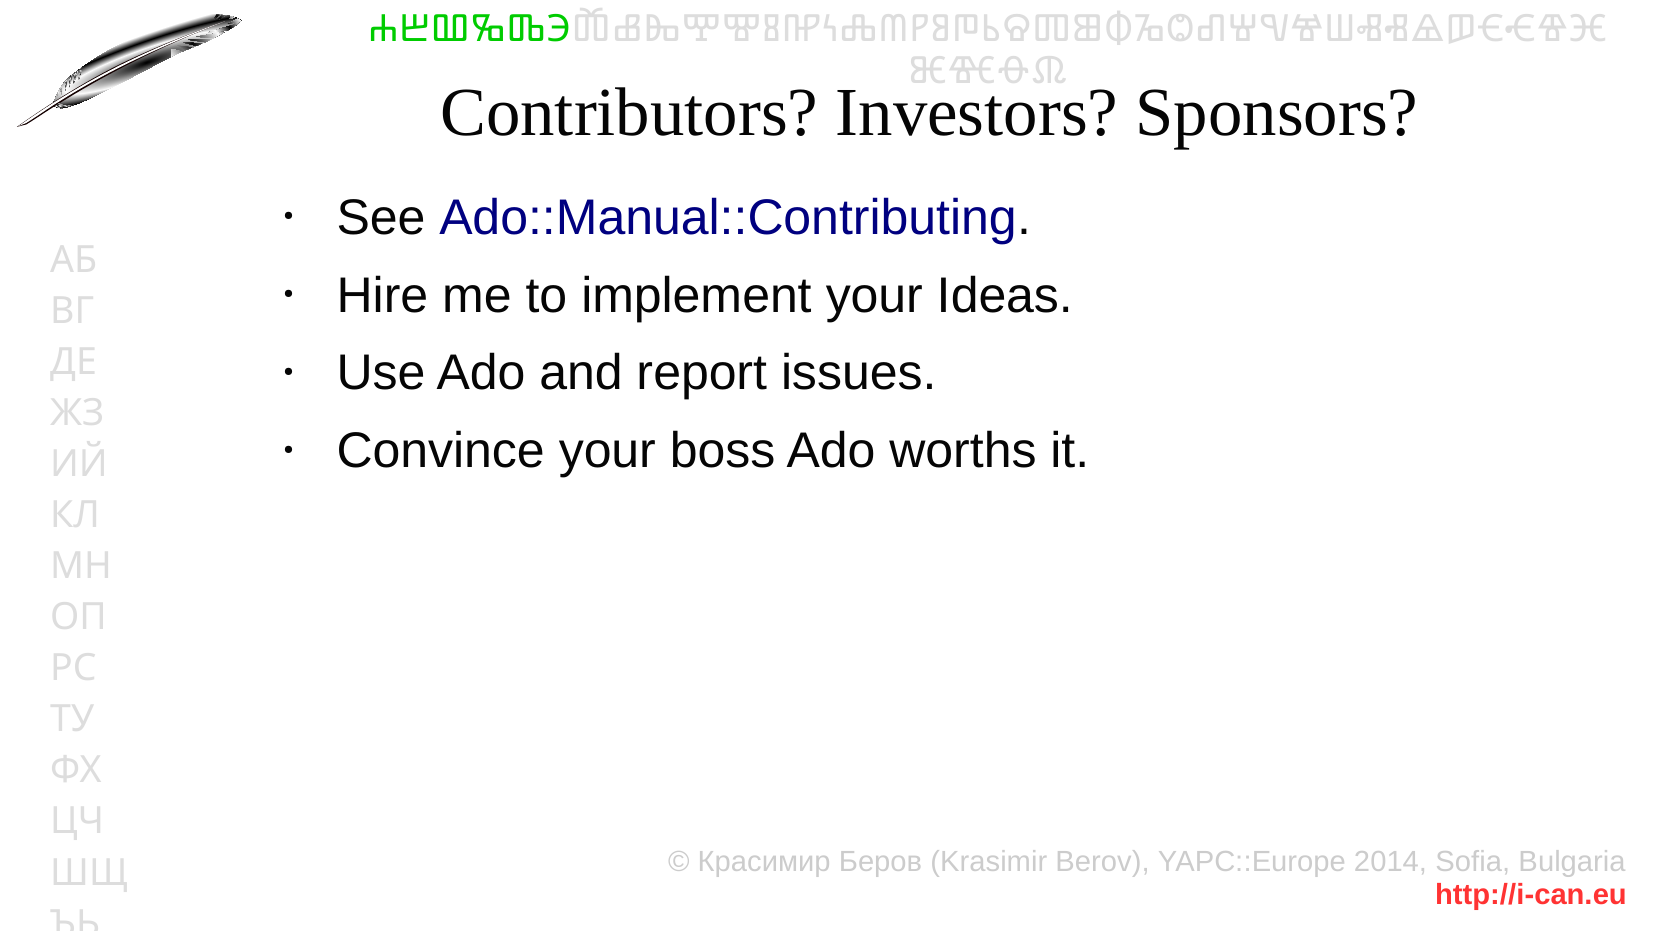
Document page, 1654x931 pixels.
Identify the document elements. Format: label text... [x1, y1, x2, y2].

list See Ado::Manual::Contributing. Hire me to implement your Ideas. Use Ado and report issues. Convince your boss Ado worths it. [265, 188, 1595, 815]
title Contributors? Investors? Sponsors? [265, 35, 1595, 188]
